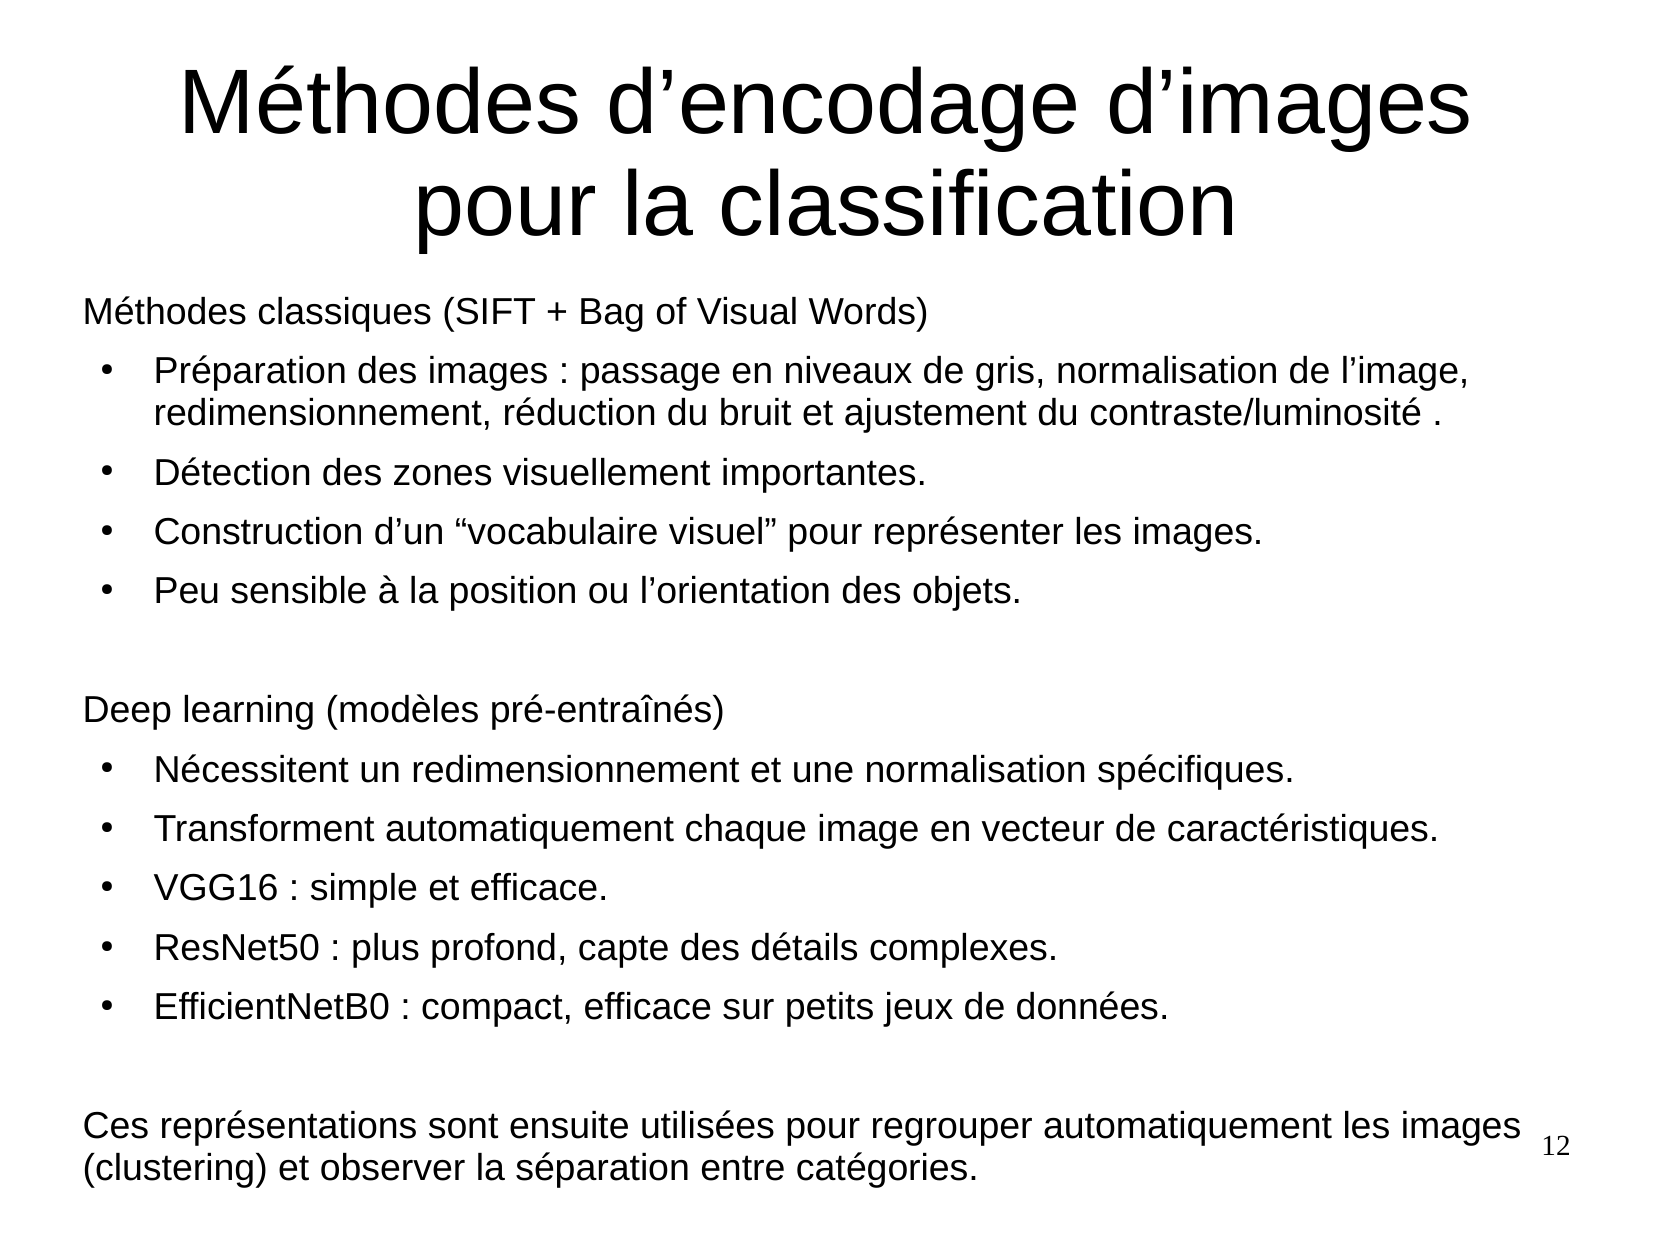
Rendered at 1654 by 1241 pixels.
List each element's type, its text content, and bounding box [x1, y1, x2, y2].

list Méthodes classiques (SIFT + Bag of Visual Words) Préparation des images : passage en niveaux de gris, normalisation de l’image, redimensionnement, réduction du bruit et ajustement du contraste/luminosité . Détection des zones visuellement importantes. Construction d’un “vocabulaire visuel” pour représenter les images. Peu sensible à la position ou l’orientation des objets. Deep learning (modèles pré-entraînés) Nécessitent un redimensionnement et une normalisation spécifiques. Transforment automatiquement chaque image en vecteur de caractéristiques. VGG16 : simple et efficace. ResNet50 : plus profond, capte des détails complexes. EfficientNetB0 : compact, efficace sur petits jeux de données. Ces représentations sont ensuite utilisées pour regrouper automatiquement les images (clustering) et observer la séparation entre catégories. [82, 290, 1571, 1190]
title Méthodes d’encodage d’images pour la classification [82, 49, 1571, 257]
